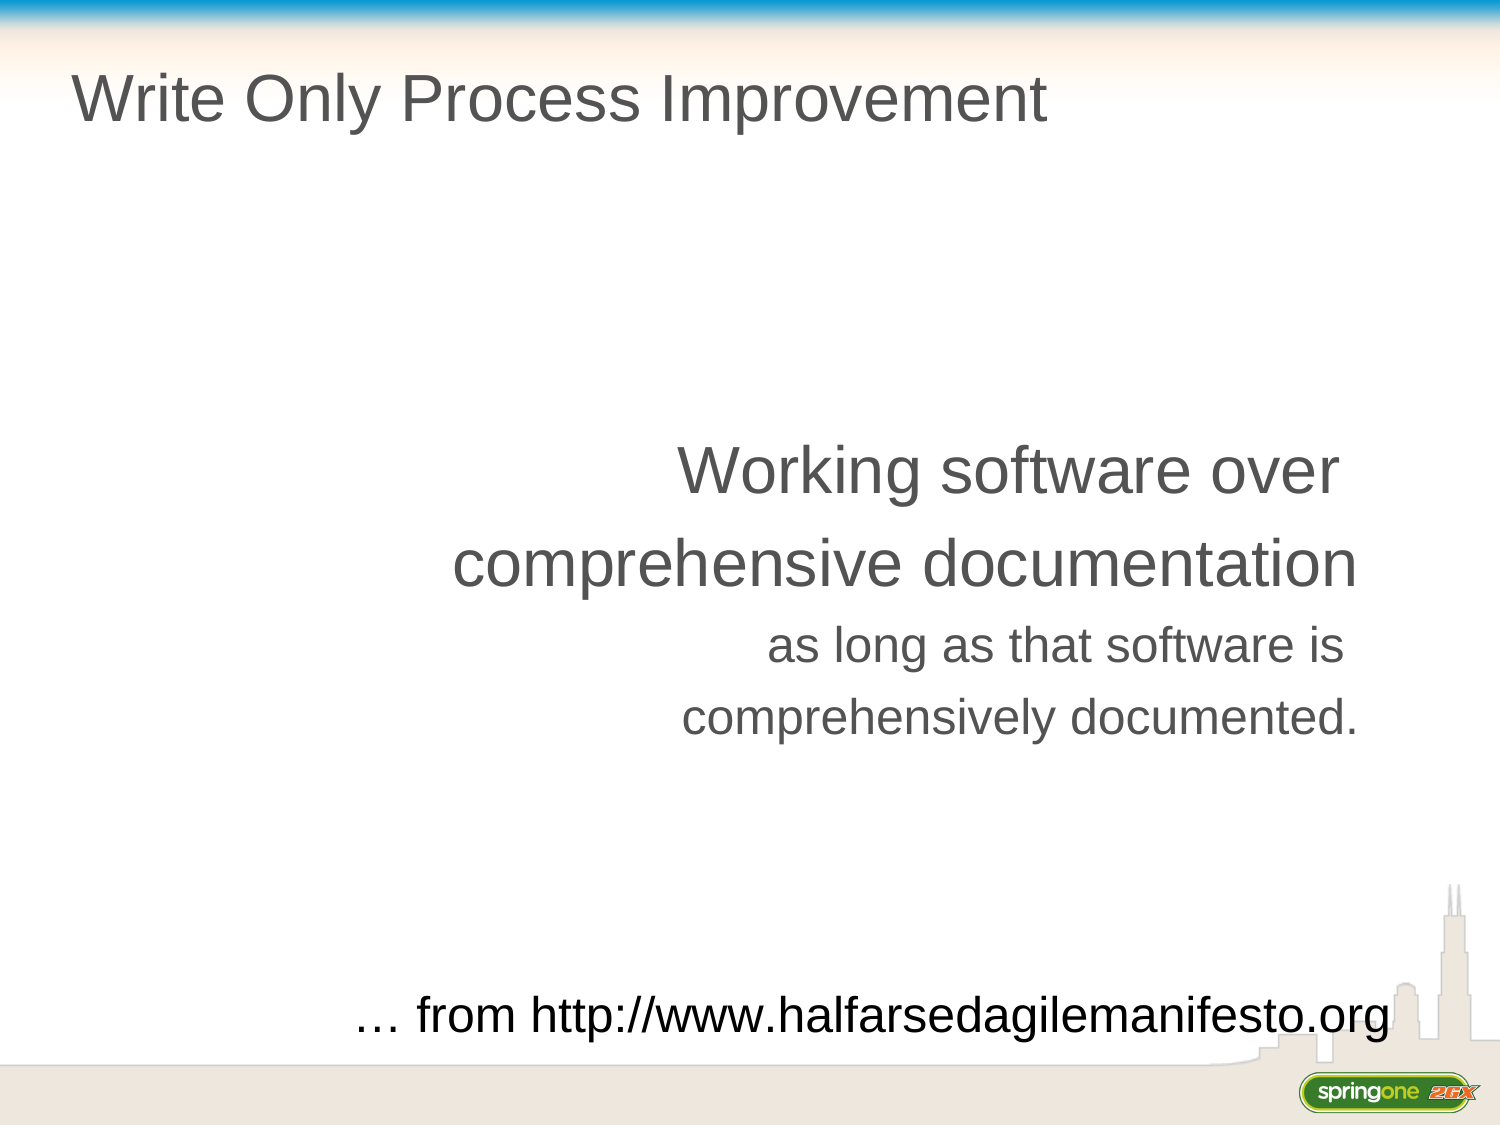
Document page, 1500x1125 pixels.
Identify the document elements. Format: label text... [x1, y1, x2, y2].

picture [0, 3, 1500, 1125]
title Write Only Process Improvement [56, 12, 1438, 177]
subtitle Working software over comprehensive documentation as long as that software is comprehensively documented. [140, 221, 1360, 950]
text_box … from http://www.halfarsedagilemanifesto.org [337, 975, 1500, 1051]
